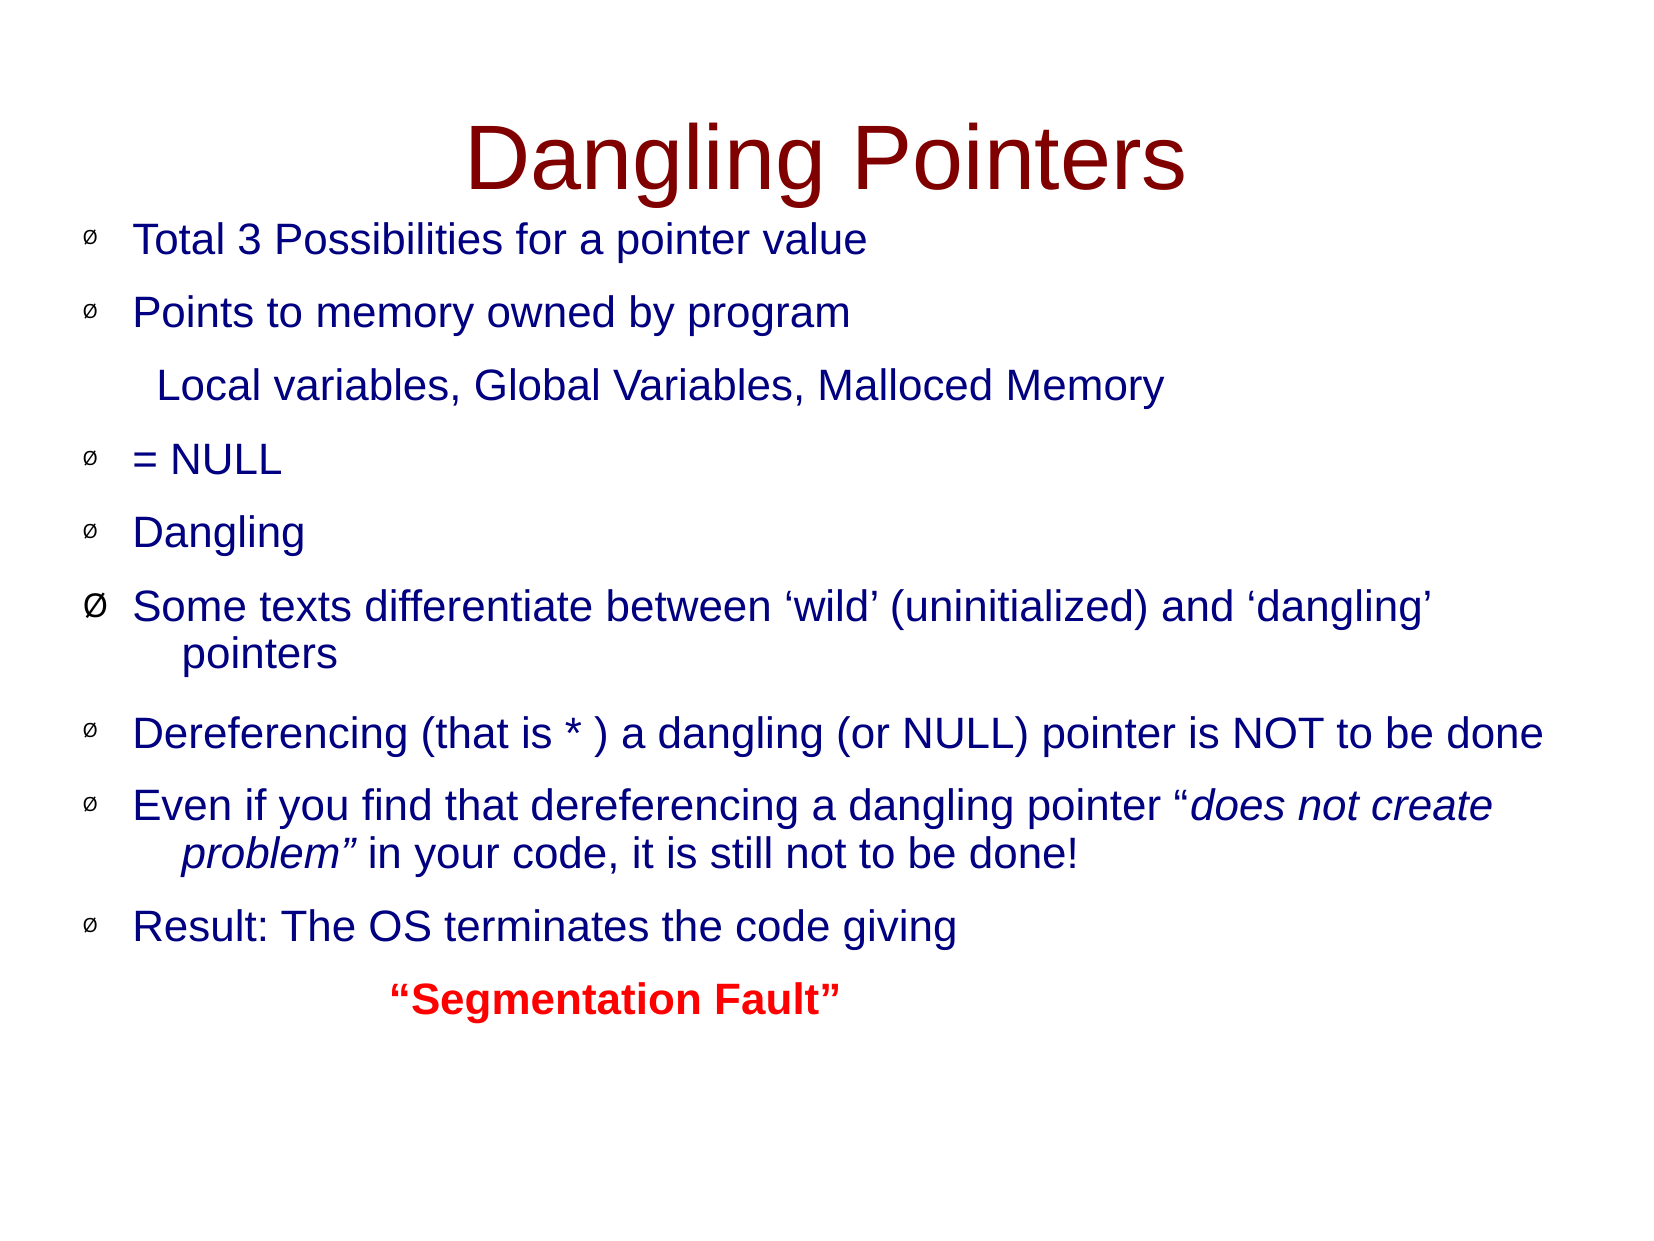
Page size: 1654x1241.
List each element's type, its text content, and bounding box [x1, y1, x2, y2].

title Dangling Pointers [82, 49, 1571, 210]
list Total 3 Possibilities for a pointer value Points to memory owned by program Local variables, Global Variables, Malloced Memory = NULL Dangling Some texts differentiate between ‘wild’ (uninitialized) and ‘dangling’ pointers Dereferencing (that is * ) a dangling (or NULL) pointer is NOT to be done Even if you find that dereferencing a dangling pointer “does not create problem” in your code, it is still not to be done! Result: The OS terminates the code giving “Segmentation Fault” [82, 210, 1571, 1030]
